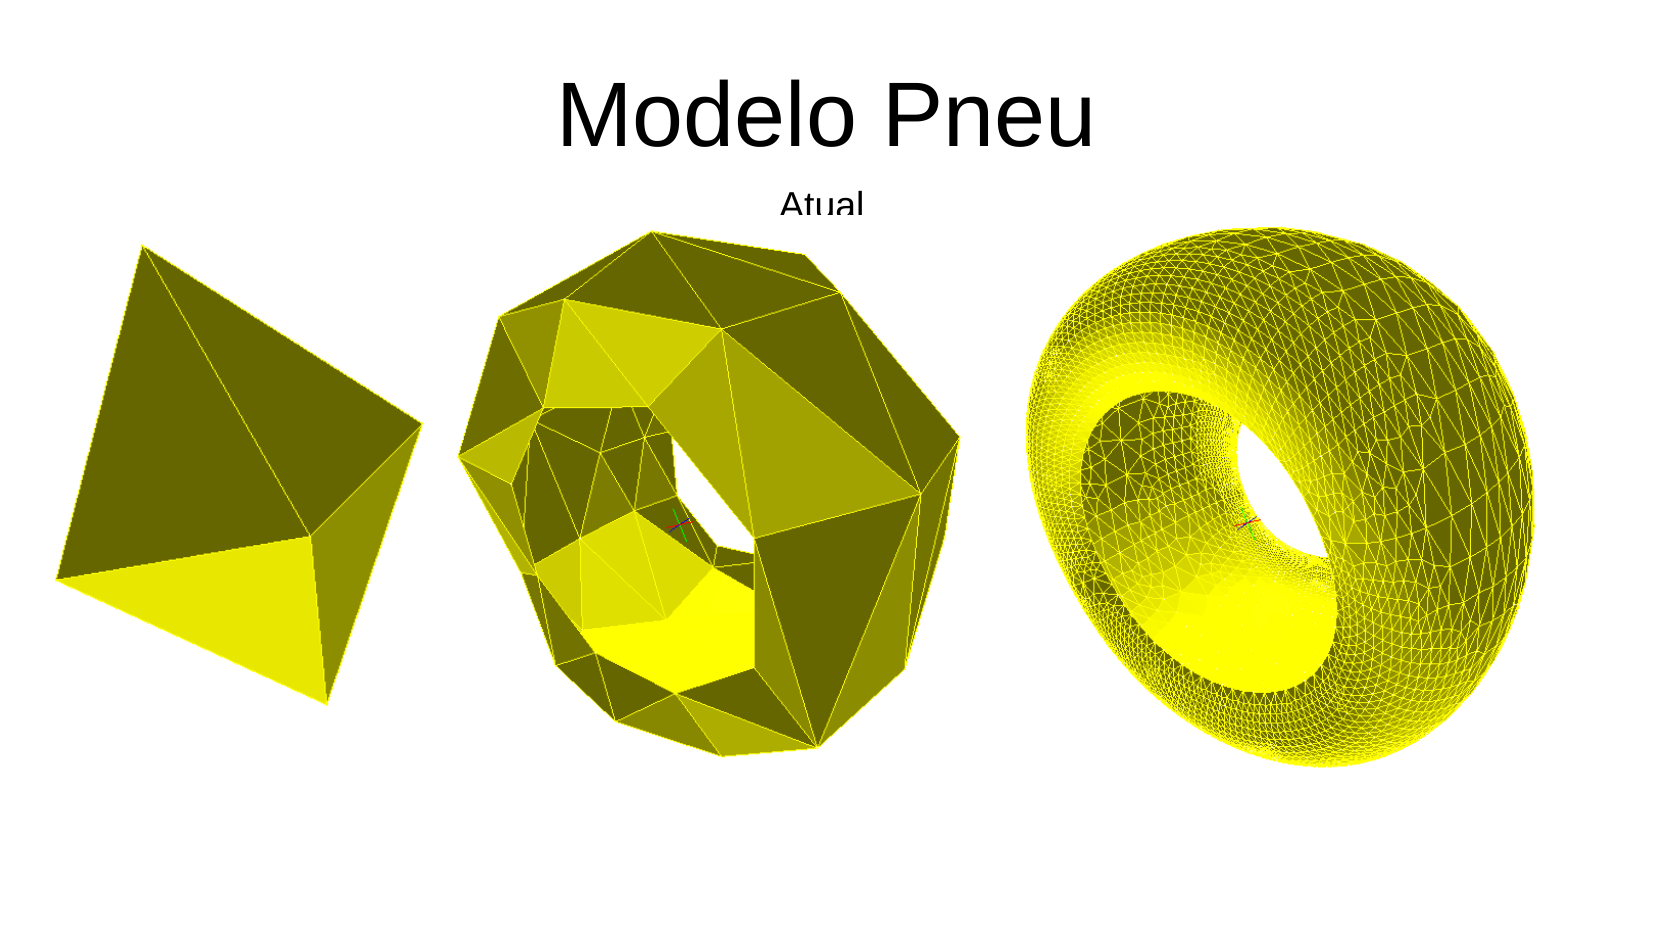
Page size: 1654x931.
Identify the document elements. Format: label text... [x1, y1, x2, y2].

text_box Atual [764, 177, 910, 215]
picture [54, 212, 1571, 792]
title Modelo Pneu [82, 37, 1571, 193]
